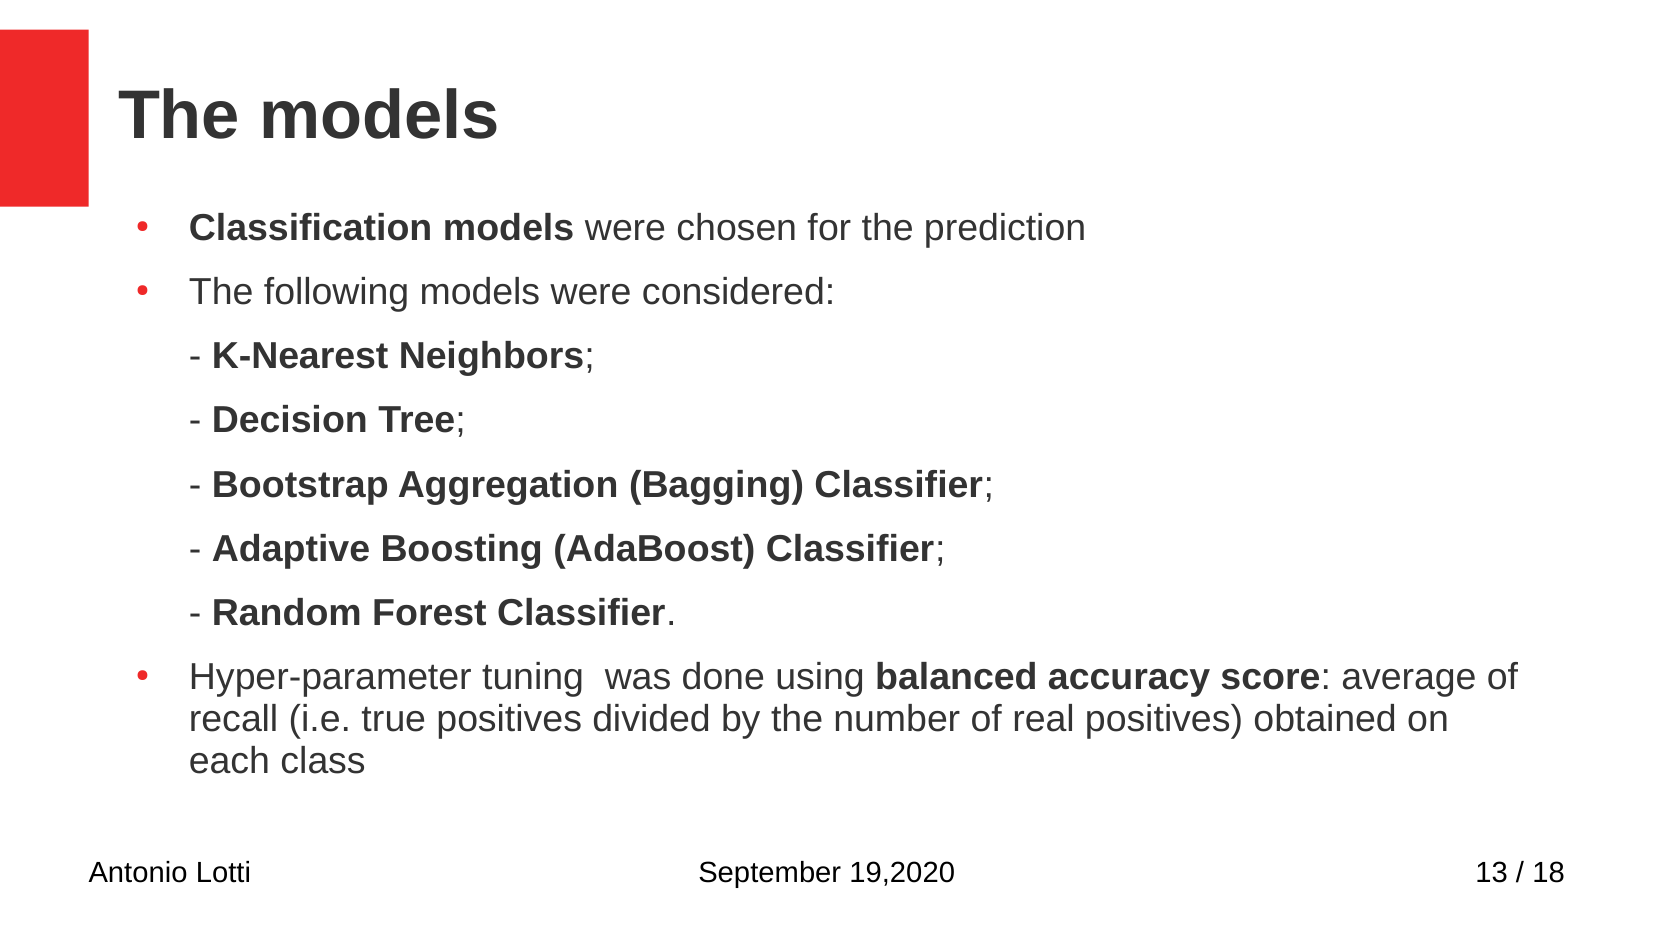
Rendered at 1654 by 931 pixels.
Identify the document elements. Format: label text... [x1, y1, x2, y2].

list Classification models were chosen for the prediction The following models were considered: - K-Nearest Neighbors; - Decision Tree; - Bootstrap Aggregation (Bagging) Classifier; - Adaptive Boosting (AdaBoost) Classifier; - Random Forest Classifier. Hyper-parameter tuning was done using balanced accuracy score: average of recall (i.e. true positives divided by the number of real positives) obtained on each class [118, 206, 1536, 747]
title The models [118, 37, 1571, 193]
